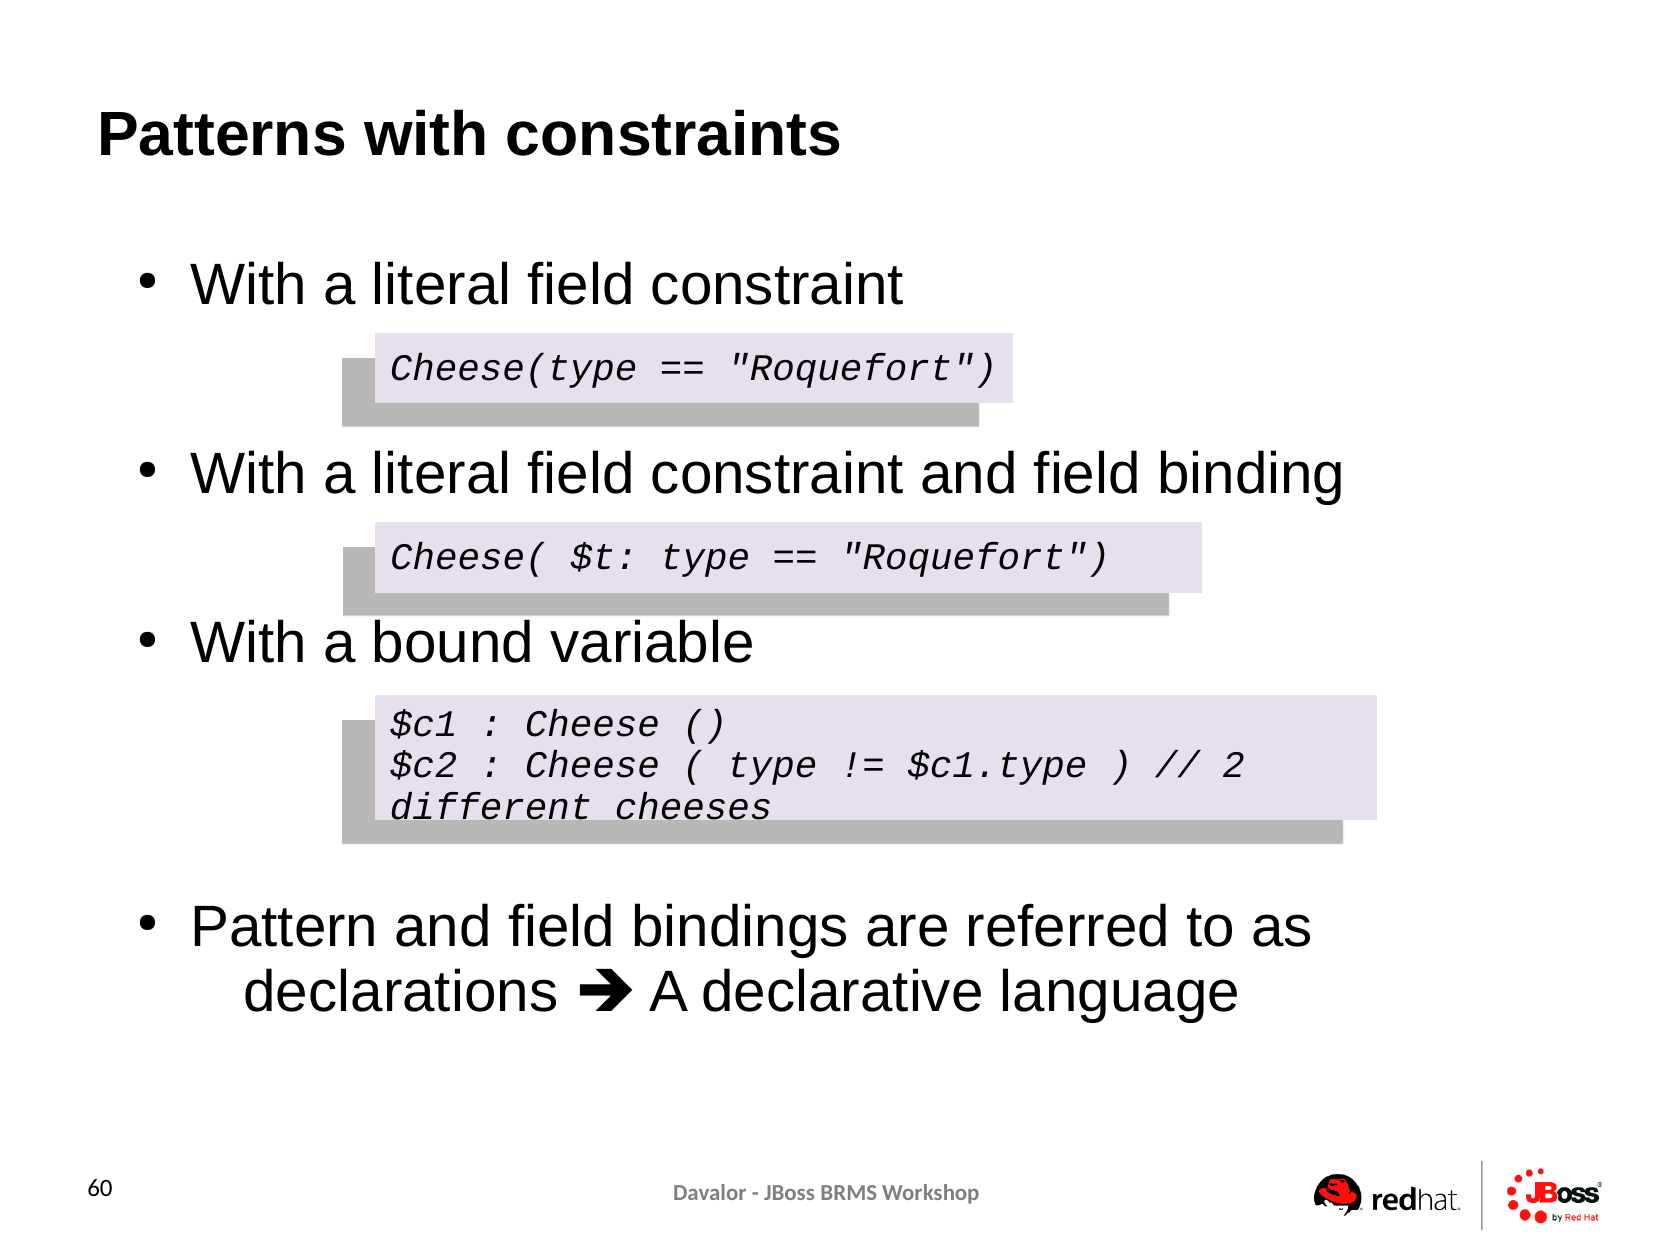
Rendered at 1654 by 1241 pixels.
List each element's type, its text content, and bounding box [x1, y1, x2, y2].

text_box Cheese(type == "Roquefort") [375, 333, 1013, 403]
list With a literal field constraint With a literal field constraint and field binding With a bound variable Pattern and field bindings are referred to as declarations  A declarative language [86, 245, 1576, 1108]
picture [1314, 1161, 1602, 1230]
title Patterns with constraints [82, 95, 1571, 226]
text_box Cheese( $t: type == "Roquefort") [375, 522, 1202, 593]
text_box $c1 : Cheese () $c2 : Cheese ( type != $c1.type ) // 2 different cheeses [375, 695, 1377, 820]
